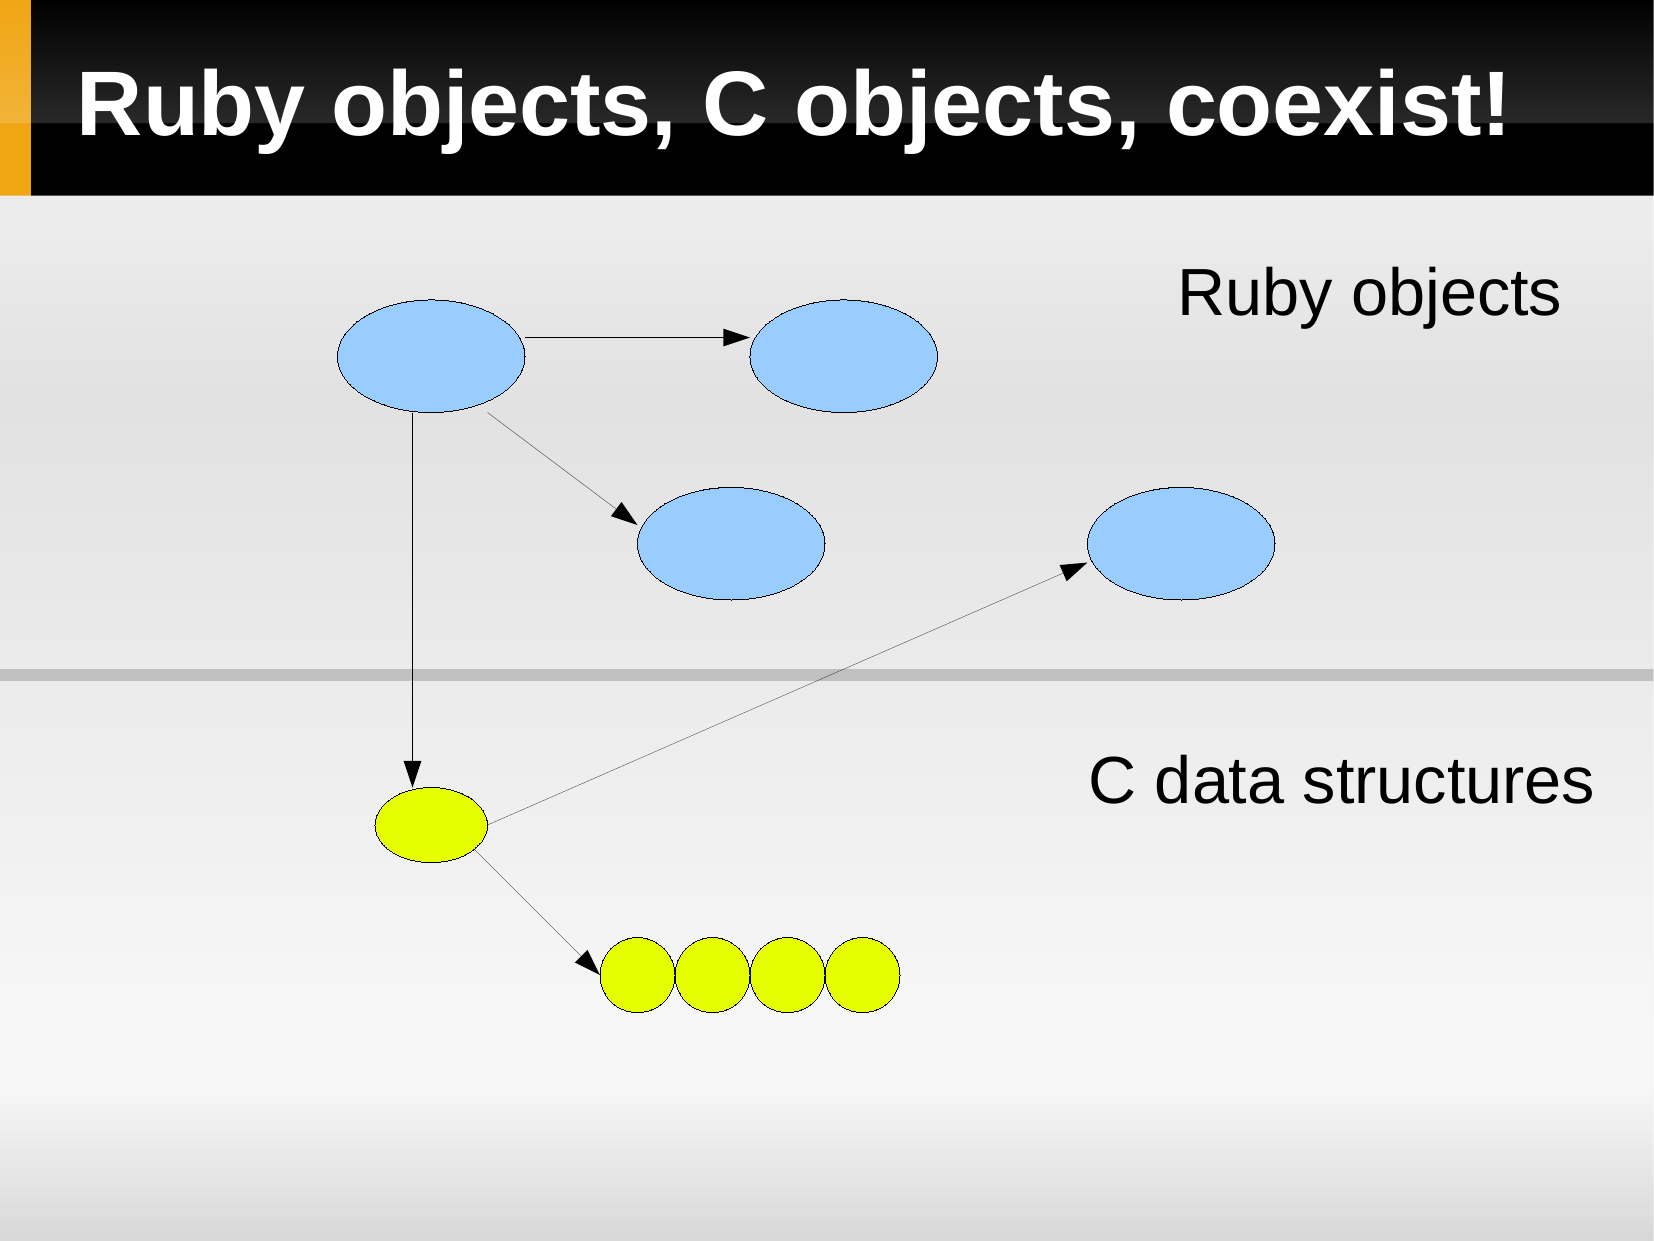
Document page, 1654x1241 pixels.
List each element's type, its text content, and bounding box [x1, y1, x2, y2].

text_box [337, 299, 526, 413]
text_box C data structures [1073, 735, 1613, 826]
picture [0, 0, 1654, 1241]
text_box [637, 487, 826, 601]
text_box [749, 299, 938, 413]
text_box Ruby objects [1162, 247, 1579, 338]
title Ruby objects, C objects, coexist! [76, 7, 1565, 200]
text_box [1087, 487, 1276, 601]
text_box [600, 937, 901, 1013]
text_box [374, 787, 488, 863]
